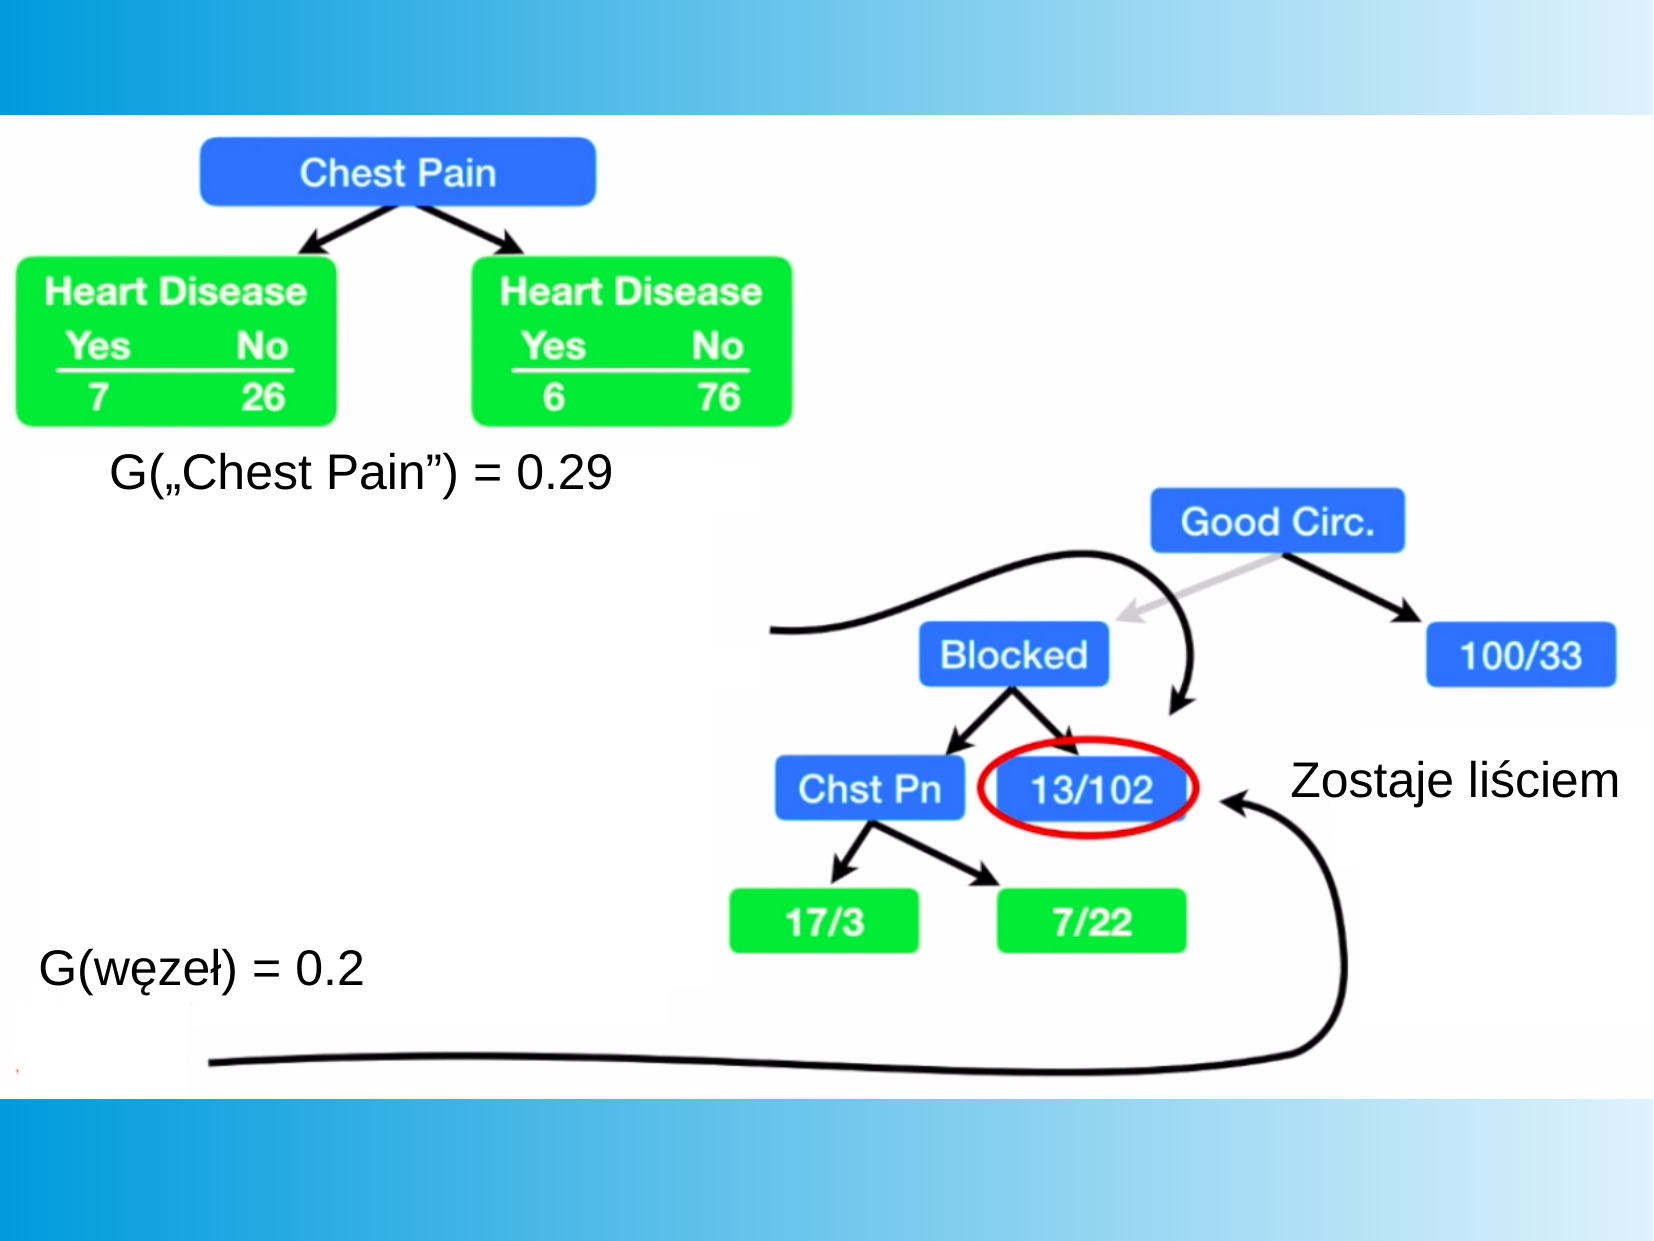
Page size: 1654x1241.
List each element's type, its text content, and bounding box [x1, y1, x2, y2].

text_box G(„Chest Pain”) = 0.29 [94, 437, 709, 508]
text_box Zostaje liściem [1275, 744, 1642, 851]
picture [0, 0, 1654, 1241]
text_box G(węzeł) = 0.2 [23, 933, 473, 1004]
